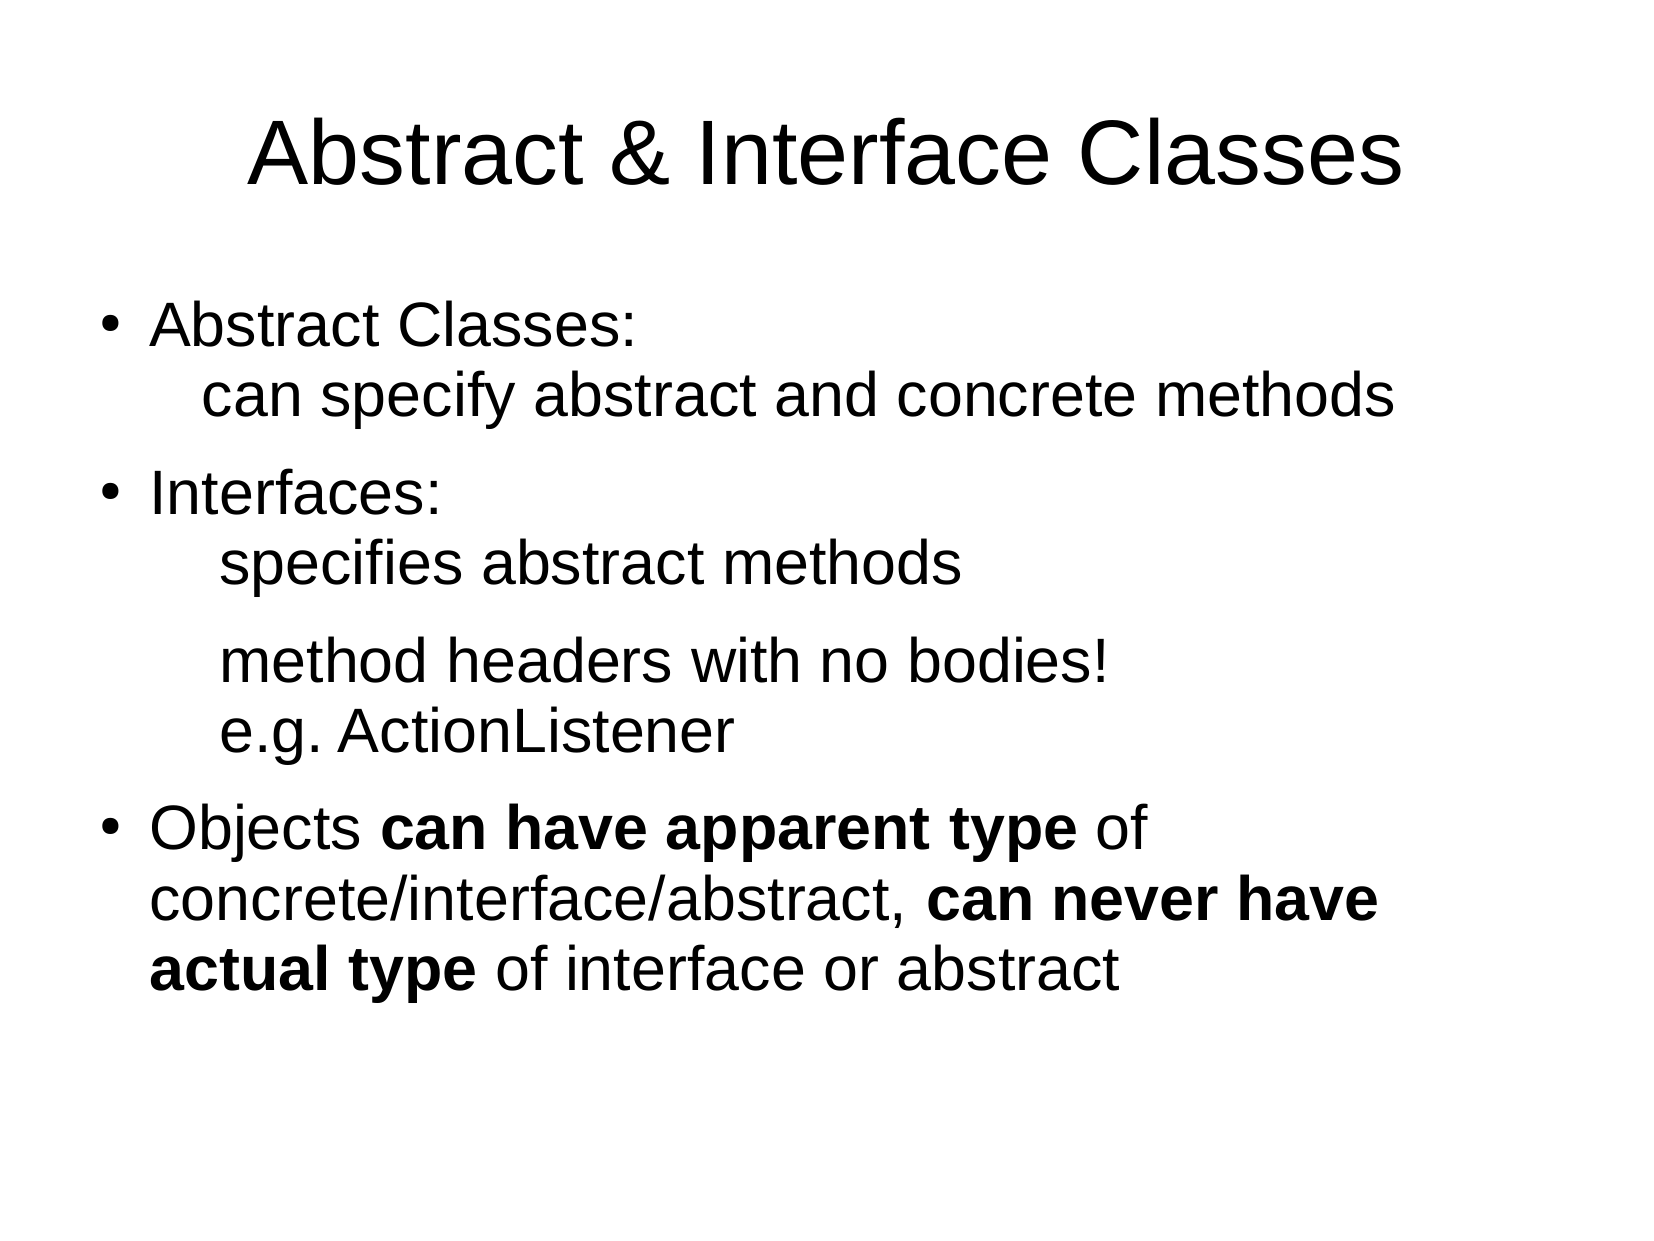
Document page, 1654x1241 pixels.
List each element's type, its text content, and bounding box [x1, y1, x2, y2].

title Abstract & Interface Classes [82, 49, 1571, 257]
list Abstract Classes: can specify abstract and concrete methods Interfaces: specifies abstract methods method headers with no bodies! e.g. ActionListener Objects can have apparent type of concrete/interface/abstract, can never have actual type of interface or abstract [82, 290, 1571, 1010]
